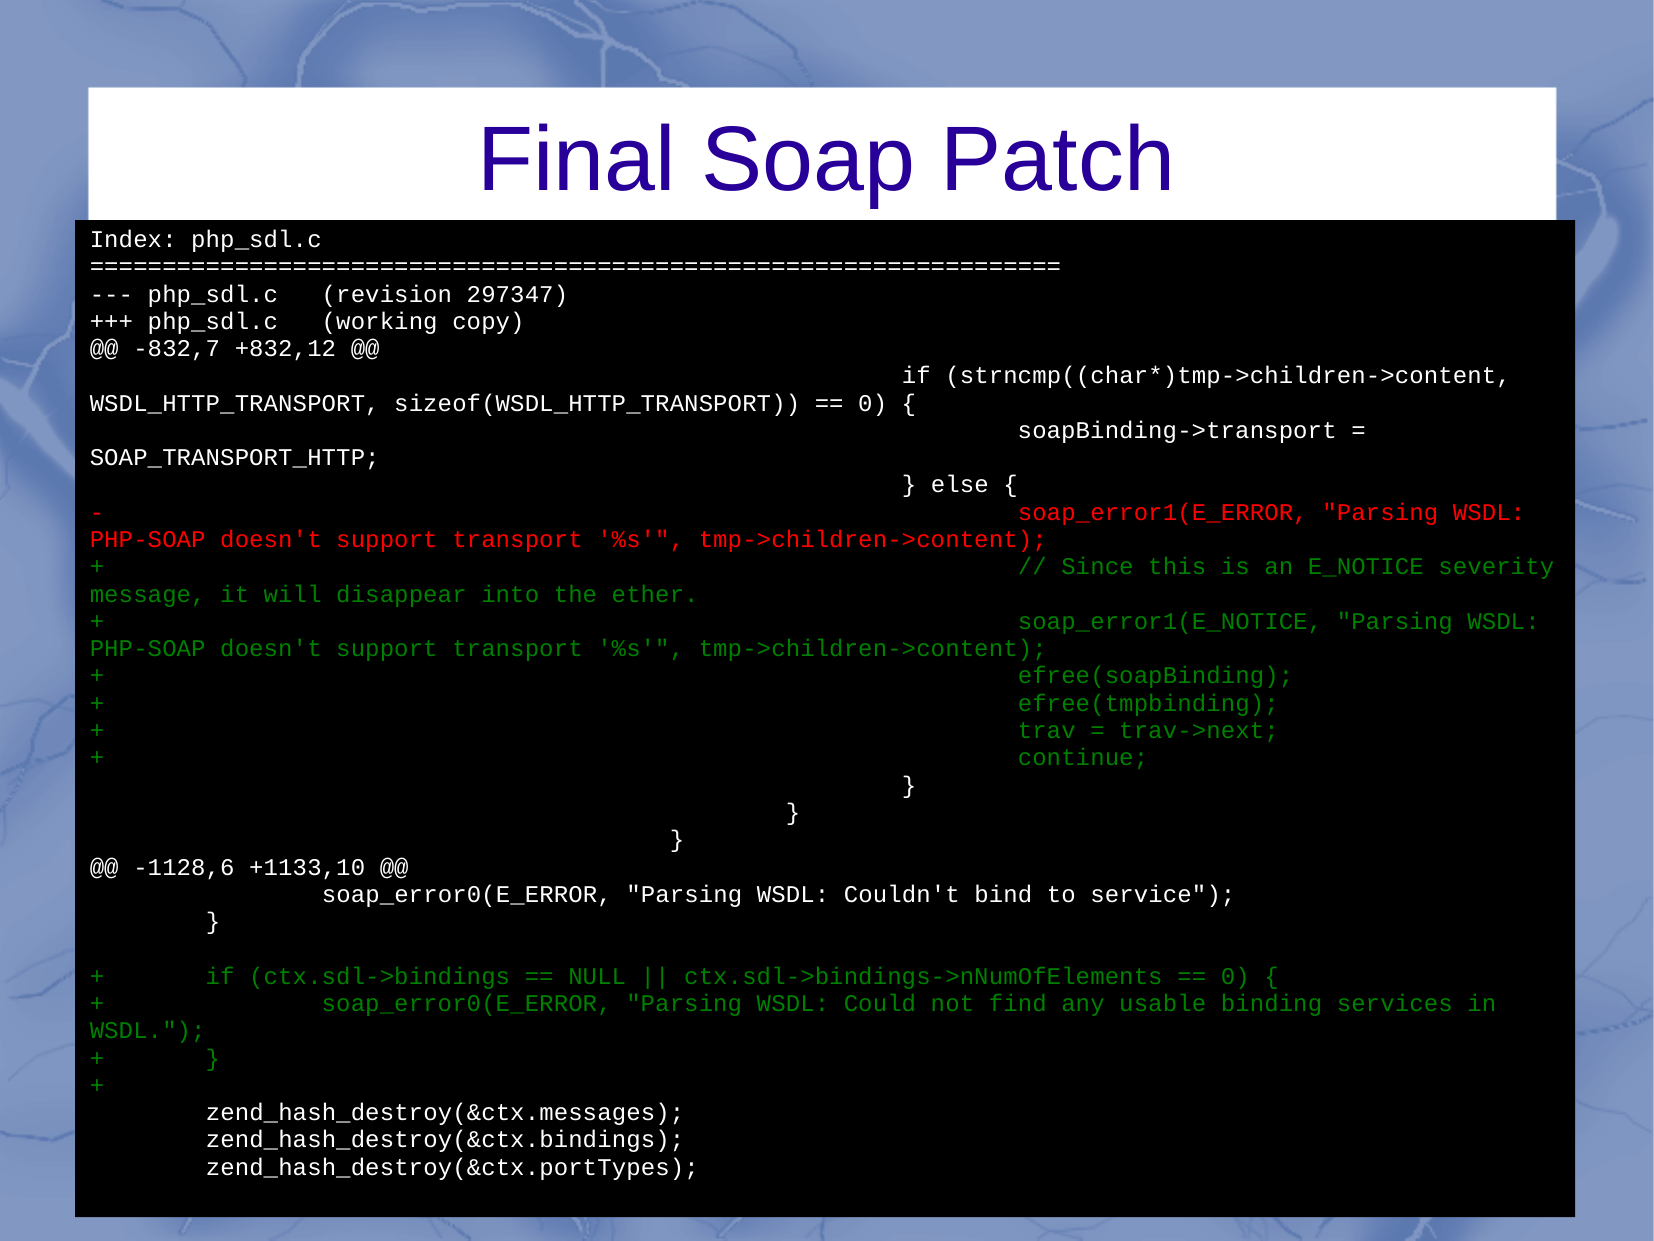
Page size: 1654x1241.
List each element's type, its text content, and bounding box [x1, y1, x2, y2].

picture [0, 0, 1654, 1241]
text_box Index: php_sdl.c =================================================================== --- php_sdl.c (revision 297347) +++ php_sdl.c (working copy) @@ -832,7 +832,12 @@ if (strncmp((char*)tmp->children->content, WSDL_HTTP_TRANSPORT, sizeof(WSDL_HTTP_TRANSPORT)) == 0) { soapBinding->transport = SOAP_TRANSPORT_HTTP; } else { - soap_error1(E_ERROR, "Parsing WSDL: PHP-SOAP doesn't support transport '%s'", tmp->children->content); + // Since this is an E_NOTICE severity message, it will disappear into the ether. + soap_error1(E_NOTICE, "Parsing WSDL: PHP-SOAP doesn't support transport '%s'", tmp->children->content); + efree(soapBinding); + efree(tmpbinding); + trav = trav->next; + continue; } } } @@ -1128,6 +1133,10 @@ soap_error0(E_ERROR, "Parsing WSDL: Couldn't bind to service"); } + if (ctx.sdl->bindings == NULL || ctx.sdl->bindings->nNumOfElements == 0) { + soap_error0(E_ERROR, "Parsing WSDL: Could not find any usable binding services in WSDL."); + } + zend_hash_destroy(&ctx.messages); zend_hash_destroy(&ctx.bindings); zend_hash_destroy(&ctx.portTypes); [75, 220, 1576, 1218]
title Final Soap Patch [82, 55, 1571, 220]
